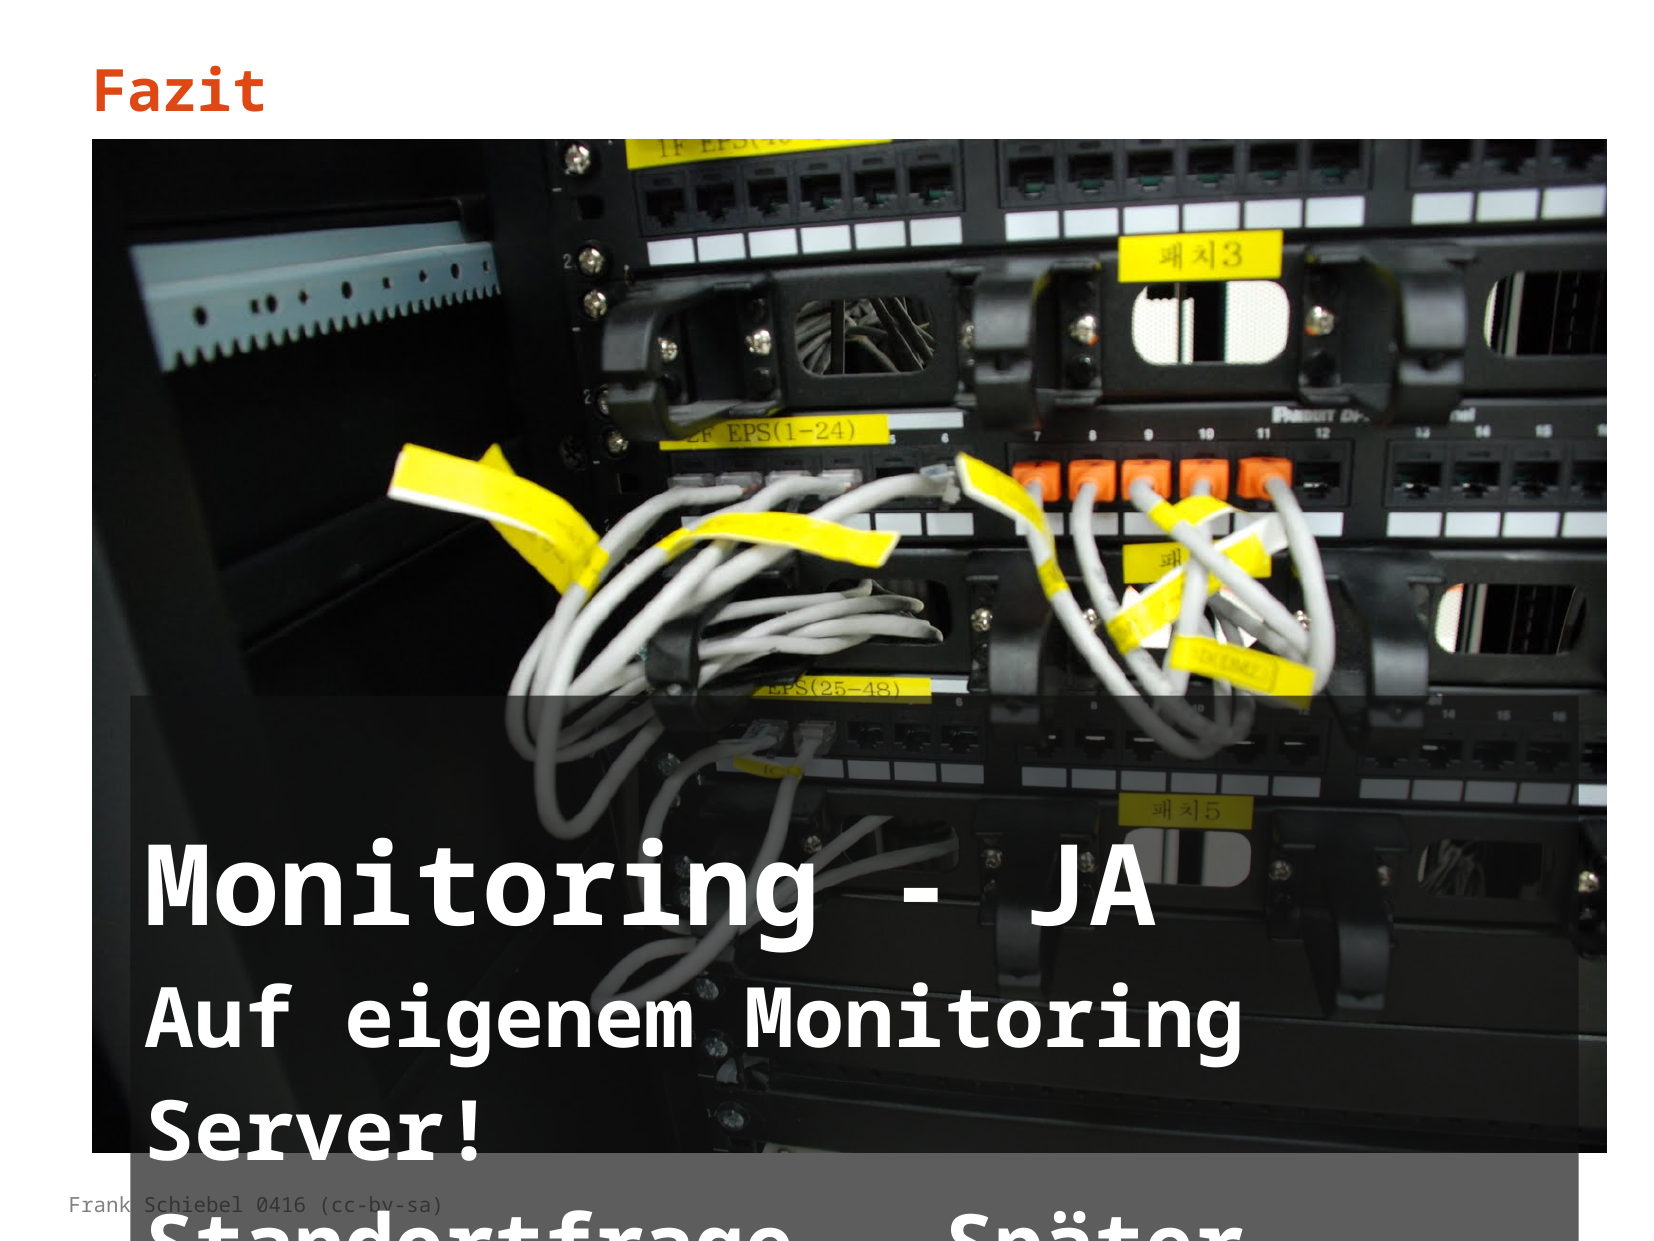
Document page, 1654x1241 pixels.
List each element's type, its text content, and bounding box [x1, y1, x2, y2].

text_box Fazit [78, 42, 1130, 117]
picture [92, 139, 1607, 1153]
text_box Monitoring - JA Auf eigenem Monitoring Server! Standortfrage → Später... [130, 695, 1579, 1070]
